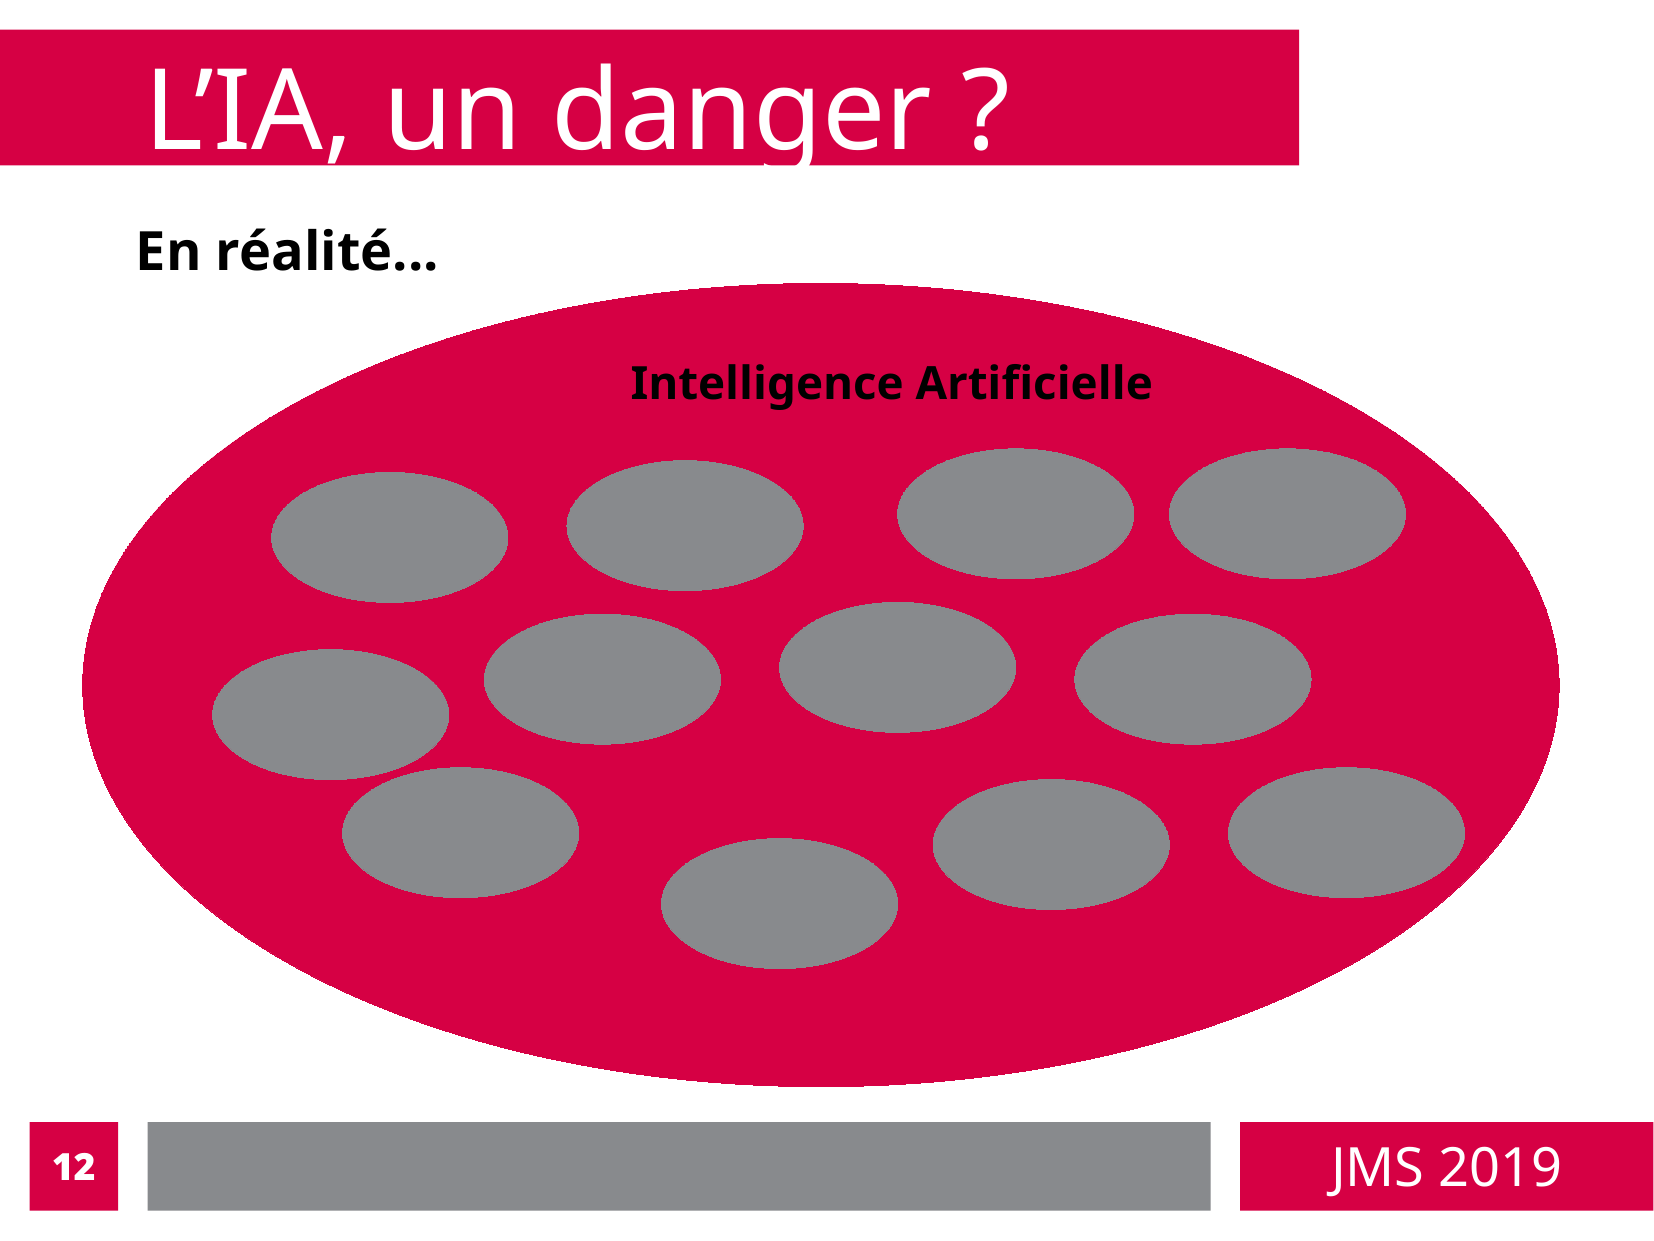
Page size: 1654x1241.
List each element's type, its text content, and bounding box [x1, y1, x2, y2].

list En réalité... [100, 212, 1607, 1087]
text_box Intelligence Artificielle [519, 321, 1264, 443]
text_box [82, 283, 1560, 1087]
list En réalité... [100, 774, 778, 1087]
title L’IA, un danger ? [0, 29, 1229, 178]
